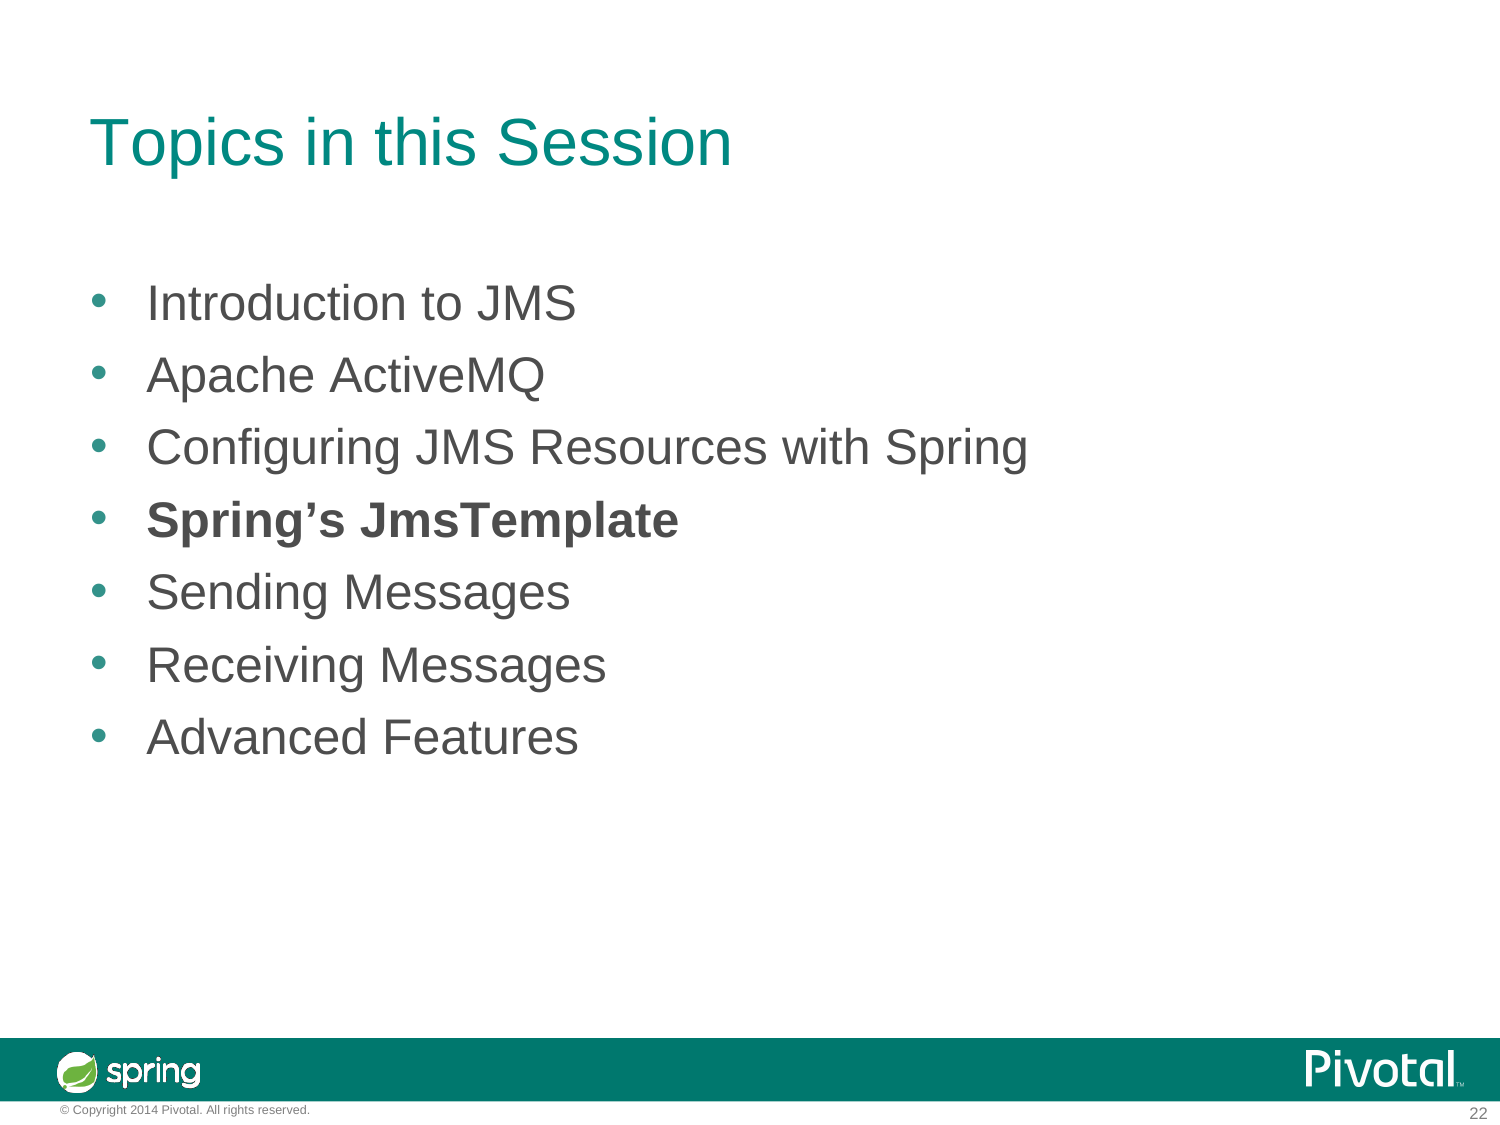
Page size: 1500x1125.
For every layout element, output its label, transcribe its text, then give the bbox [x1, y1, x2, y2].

list Introduction to JMS Apache ActiveMQ Configuring JMS Resources with Spring Spring’s JmsTemplate Sending Messages Receiving Messages Advanced Features [75, 262, 1426, 1005]
picture [1306, 1050, 1464, 1087]
picture [32, 1041, 210, 1103]
title Topics in this Session [75, 44, 1426, 233]
